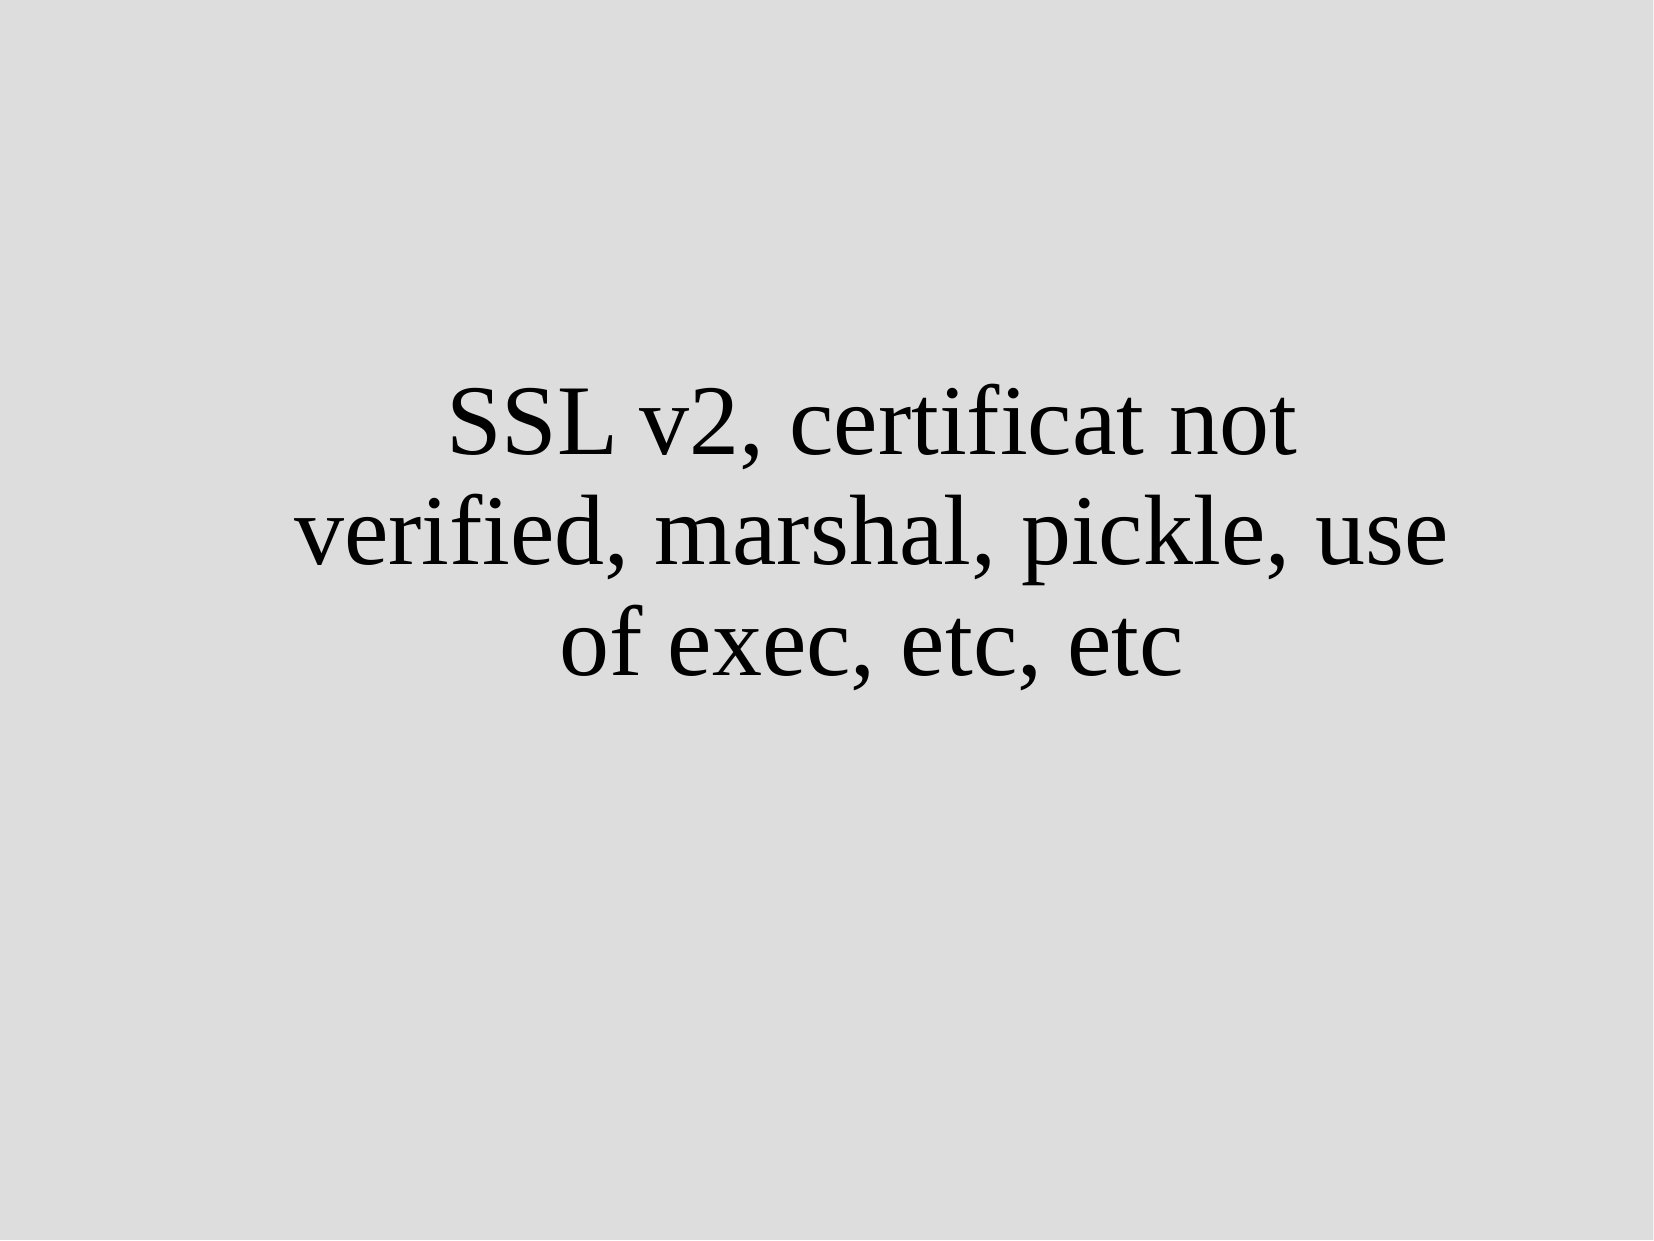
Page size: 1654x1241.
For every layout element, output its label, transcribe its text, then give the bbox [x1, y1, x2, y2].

subtitle [82, 49, 1571, 1010]
text_box SSL v2, certificat not verified, marshal, pickle, use of exec, etc, etc [271, 357, 1473, 705]
